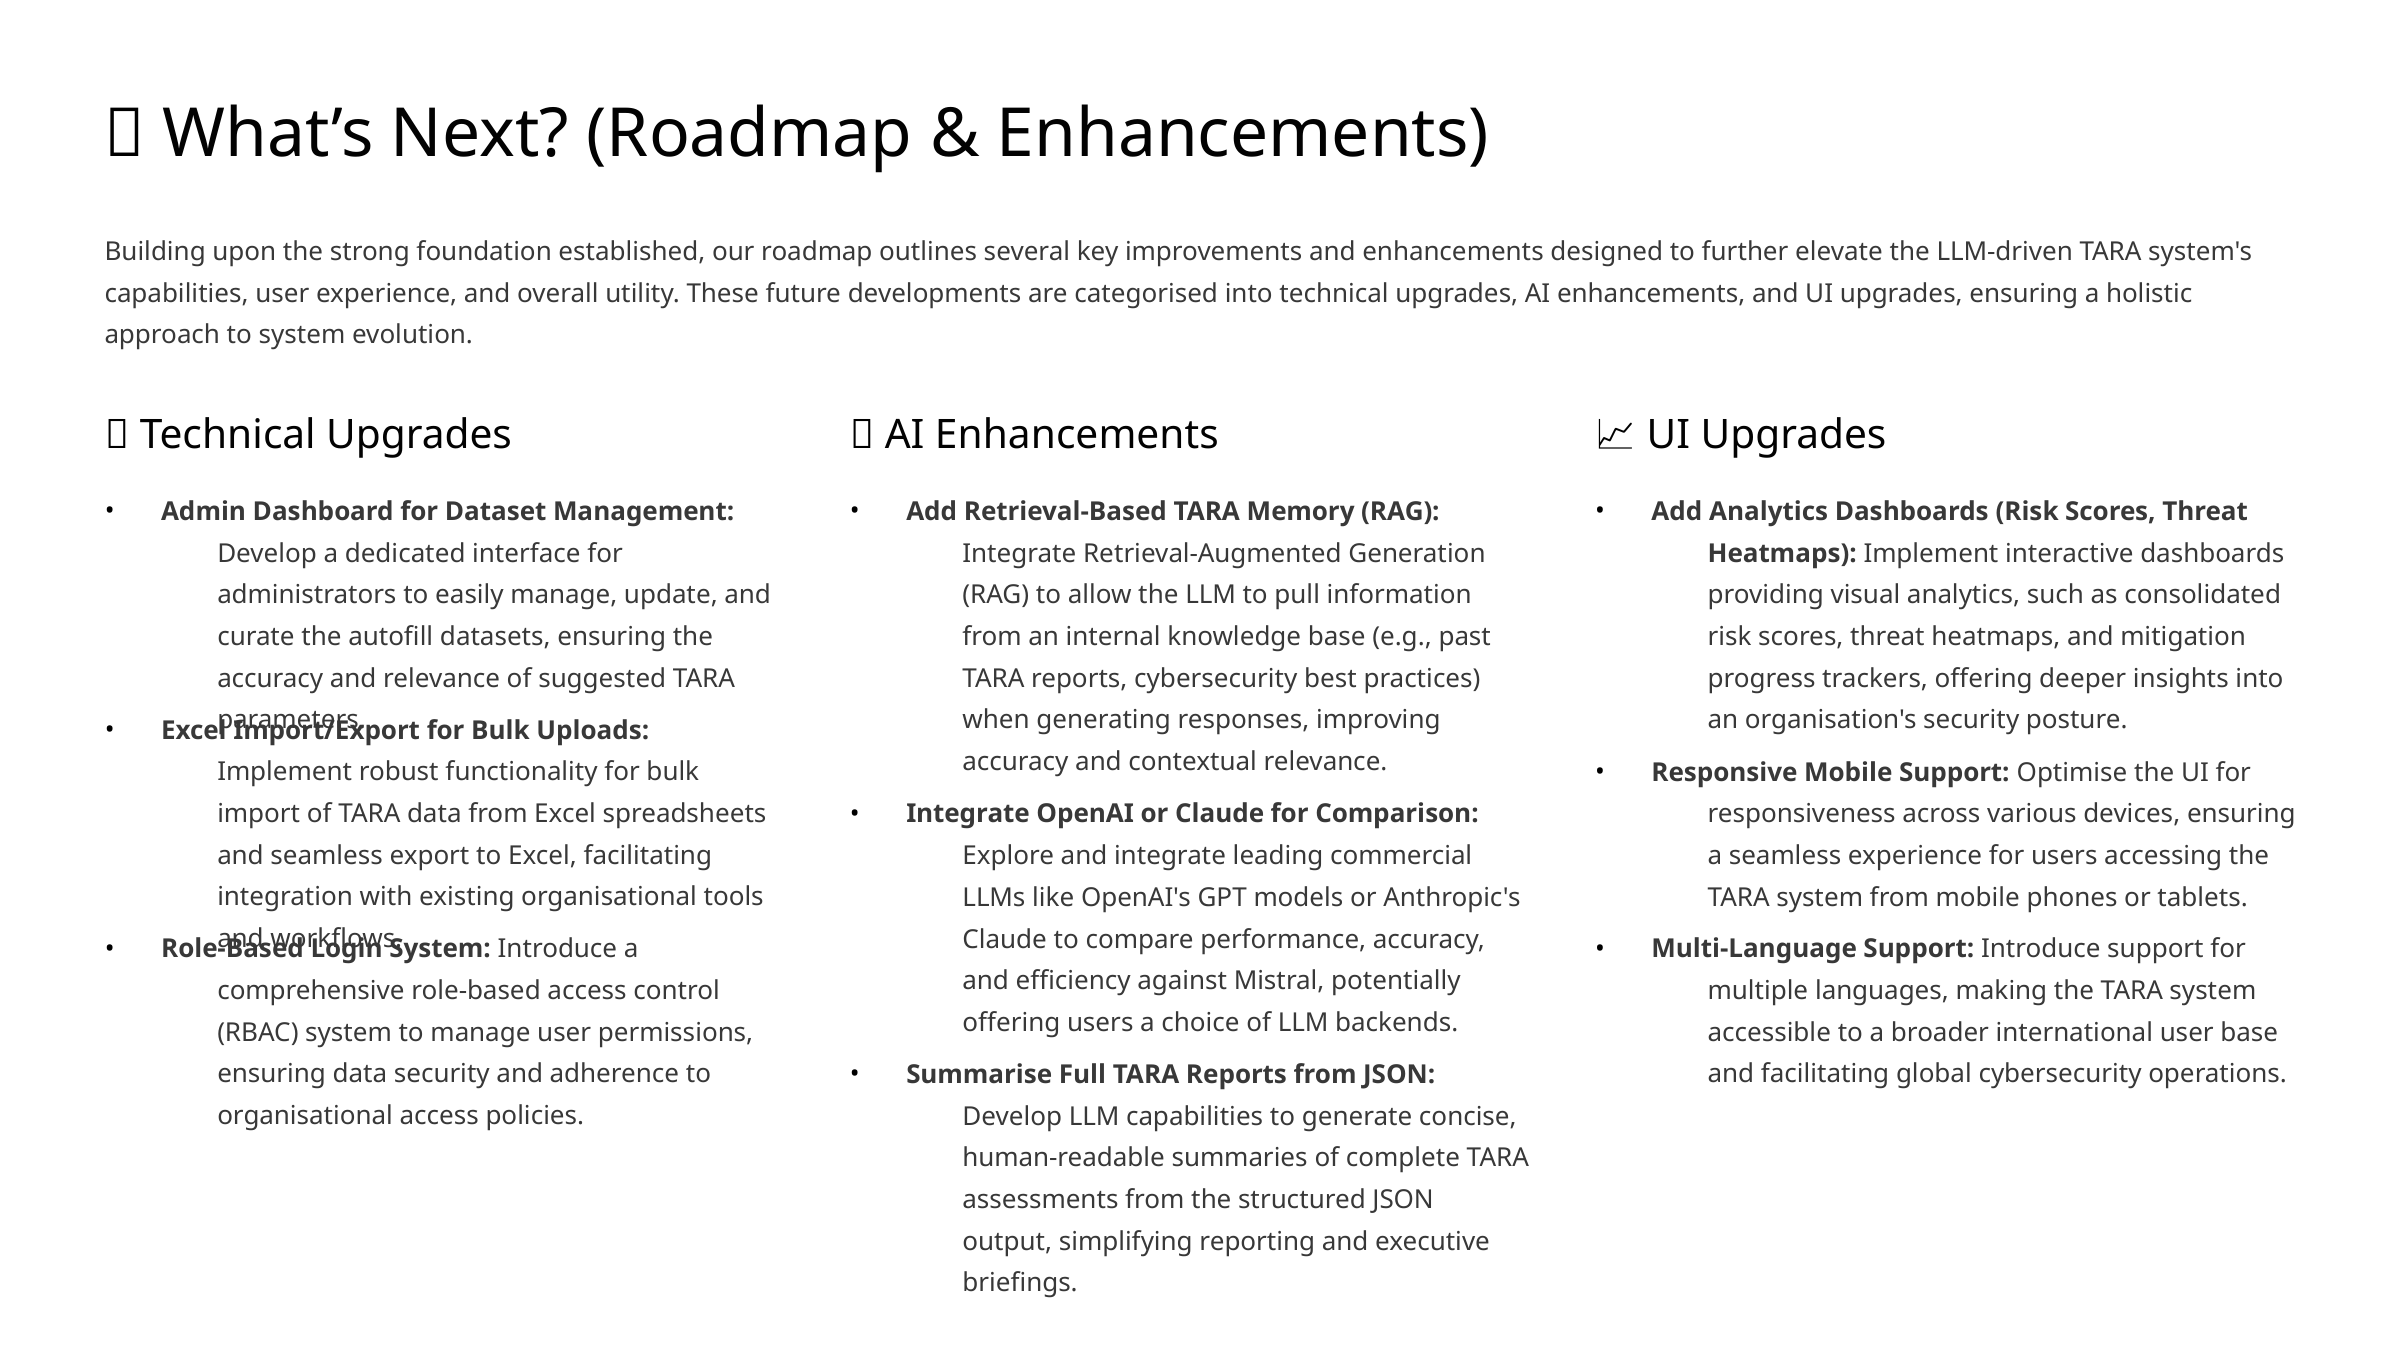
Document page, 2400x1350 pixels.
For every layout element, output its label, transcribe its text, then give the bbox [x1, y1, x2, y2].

text_box Building upon the strong foundation established, our roadmap outlines several key improvements and enhancements designed to further elevate the LLM-driven TARA system's capabilities, user experience, and overall utility. These future developments are categorised into technical upgrades, AI enhancements, and UI upgrades, ensuring a holistic approach to system evolution. [105, 224, 2295, 350]
text_box Admin Dashboard for Dataset Management: Develop a dedicated interface for administrators to easily manage, update, and curate the autofill datasets, ensuring the accuracy and relevance of suggested TARA parameters. [105, 484, 785, 694]
text_box Add Analytics Dashboards (Risk Scores, Threat Heatmaps): Implement interactive dashboards providing visual analytics, such as consolidated risk scores, threat heatmaps, and mitigation progress trackers, offering deeper insights into an organisation's security posture. [1595, 484, 2298, 735]
text_box 🧠 AI Enhancements [850, 405, 1262, 458]
text_box Add Retrieval-Based TARA Memory (RAG): Integrate Retrieval-Augmented Generation (RAG) to allow the LLM to pull information from an internal knowledge base (e.g., past TARA reports, cybersecurity best practices) when generating responses, improving accuracy and contextual relevance. [850, 484, 1530, 777]
text_box 🔧 Technical Upgrades [105, 405, 523, 458]
text_box Integrate OpenAI or Claude for Comparison: Explore and integrate leading commercial LLMs like OpenAI's GPT models or Anthropic's Claude to compare performance, accuracy, and efficiency against Mistral, potentially offering users a choice of LLM backends. [850, 786, 1530, 1038]
text_box Role-Based Login System: Introduce a comprehensive role-based access control (RBAC) system to manage user permissions, ensuring data security and adherence to organisational access policies. [105, 921, 785, 1131]
text_box 🔮 What’s Next? (Roadmap & Enhancements) [105, 84, 1507, 171]
text_box Responsive Mobile Support: Optimise the UI for responsiveness across various devices, ensuring a seamless experience for users accessing the TARA system from mobile phones or tablets. [1595, 745, 2298, 912]
text_box 📈 UI Upgrades [1595, 405, 2007, 458]
text_box Multi-Language Support: Introduce support for multiple languages, making the TARA system accessible to a broader international user base and facilitating global cybersecurity operations. [1595, 921, 2298, 1089]
text_box Summarise Full TARA Reports from JSON: Develop LLM capabilities to generate concise, human-readable summaries of complete TARA assessments from the structured JSON output, simplifying reporting and executive briefings. [850, 1047, 1530, 1257]
text_box Excel Import/Export for Bulk Uploads: Implement robust functionality for bulk import of TARA data from Excel spreadsheets and seamless export to Excel, facilitating integration with existing organisational tools and workflows. [105, 703, 785, 912]
